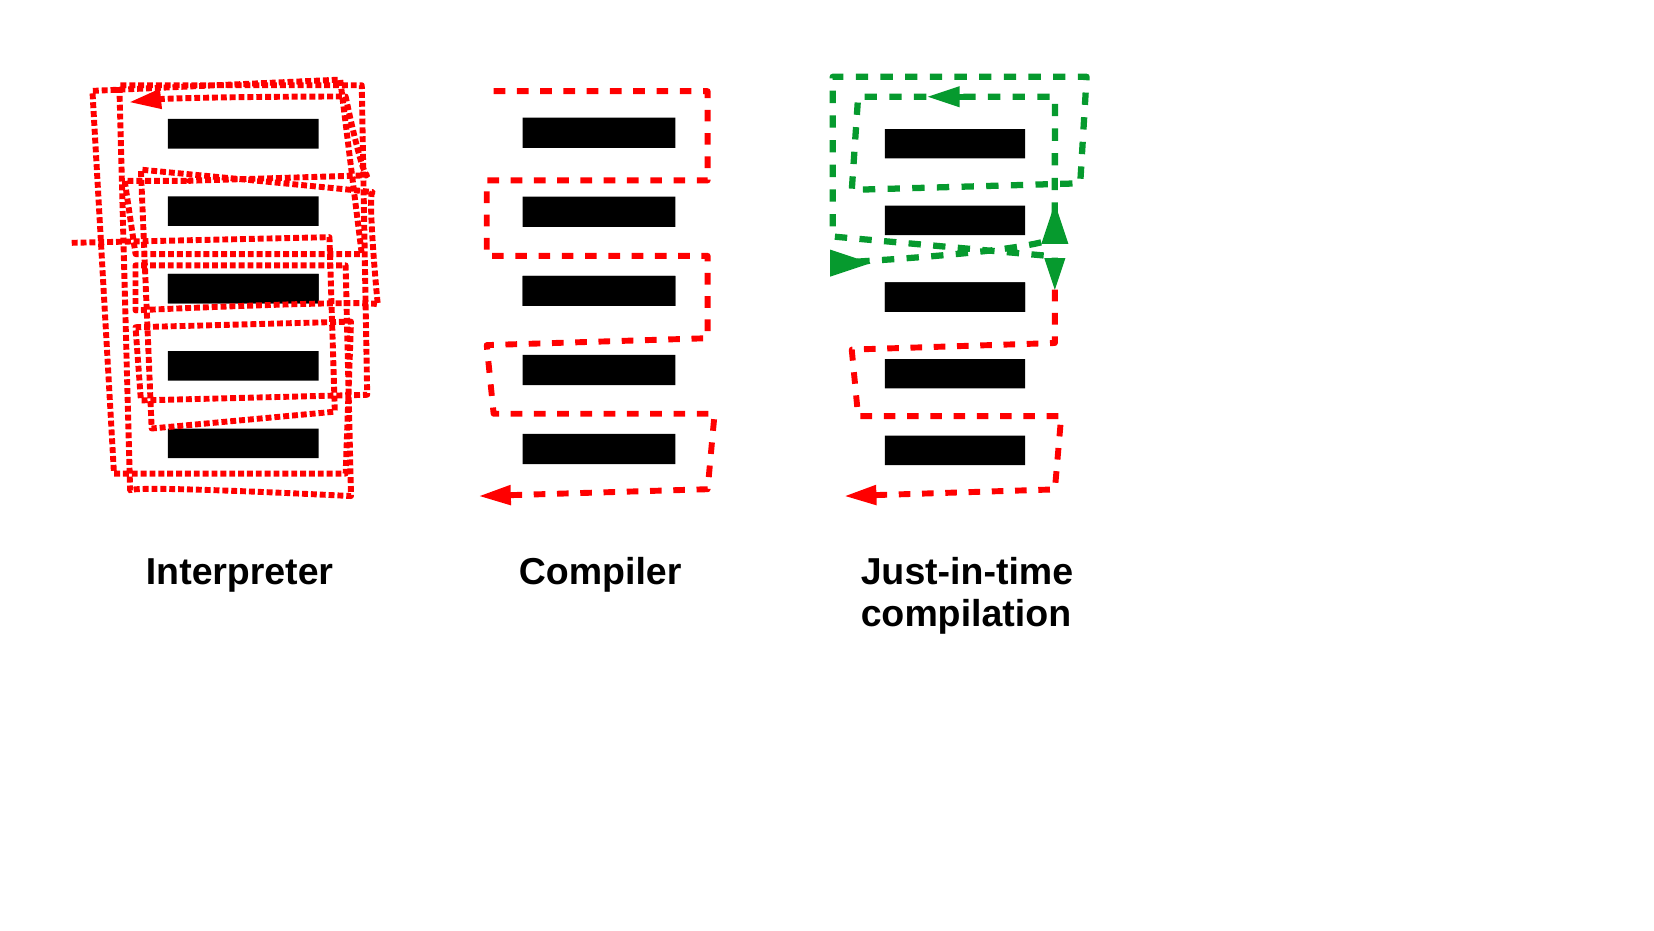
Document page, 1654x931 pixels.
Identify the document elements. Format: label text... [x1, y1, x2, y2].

text_box [884, 129, 1026, 159]
text_box [884, 359, 1026, 389]
text_box [522, 275, 676, 306]
text_box [522, 354, 676, 386]
text_box [167, 273, 319, 304]
text_box [167, 118, 319, 149]
text_box [522, 196, 676, 227]
text_box [884, 205, 1026, 236]
text_box [522, 433, 676, 465]
text_box [167, 196, 319, 226]
text_box [167, 351, 319, 381]
text_box [107, 559, 367, 702]
text_box [522, 117, 676, 148]
text_box [884, 282, 1026, 312]
text_box Just-in-time compilation [846, 543, 1099, 643]
text_box [167, 428, 319, 459]
text_box [905, 535, 1465, 678]
text_box Compiler [504, 543, 697, 610]
text_box [884, 435, 1026, 466]
text_box Interpreter [131, 543, 355, 610]
